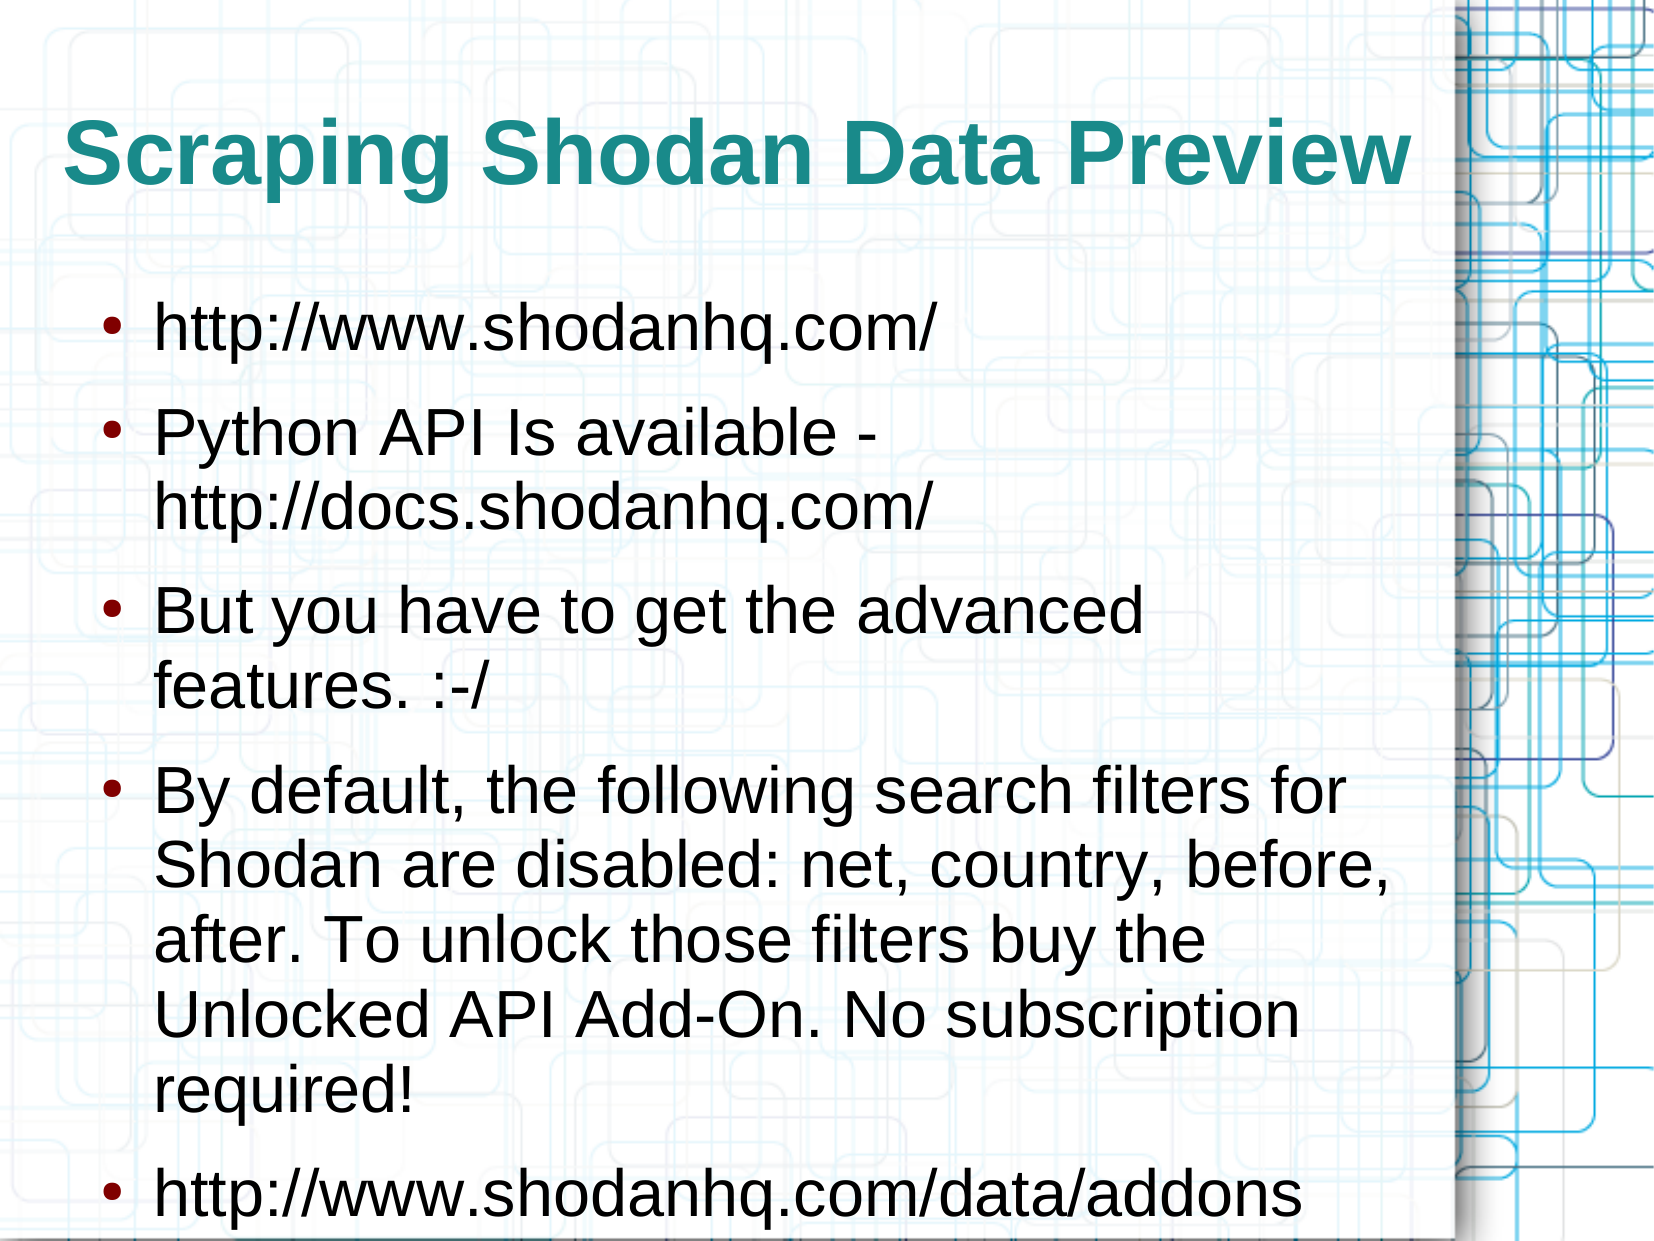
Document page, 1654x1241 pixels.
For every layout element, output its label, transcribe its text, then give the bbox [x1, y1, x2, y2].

picture [0, 0, 1654, 1241]
list http://www.shodanhq.com/ Python API Is available - http://docs.shodanhq.com/ But you have to get the advanced features. :-/ By default, the following search filters for Shodan are disabled: net, country, before, after. To unlock those filters buy the Unlocked API Add-On. No subscription required! http://www.shodanhq.com/data/addons [82, 290, 1418, 1241]
title Scraping Shodan Data Preview [59, 49, 1418, 257]
